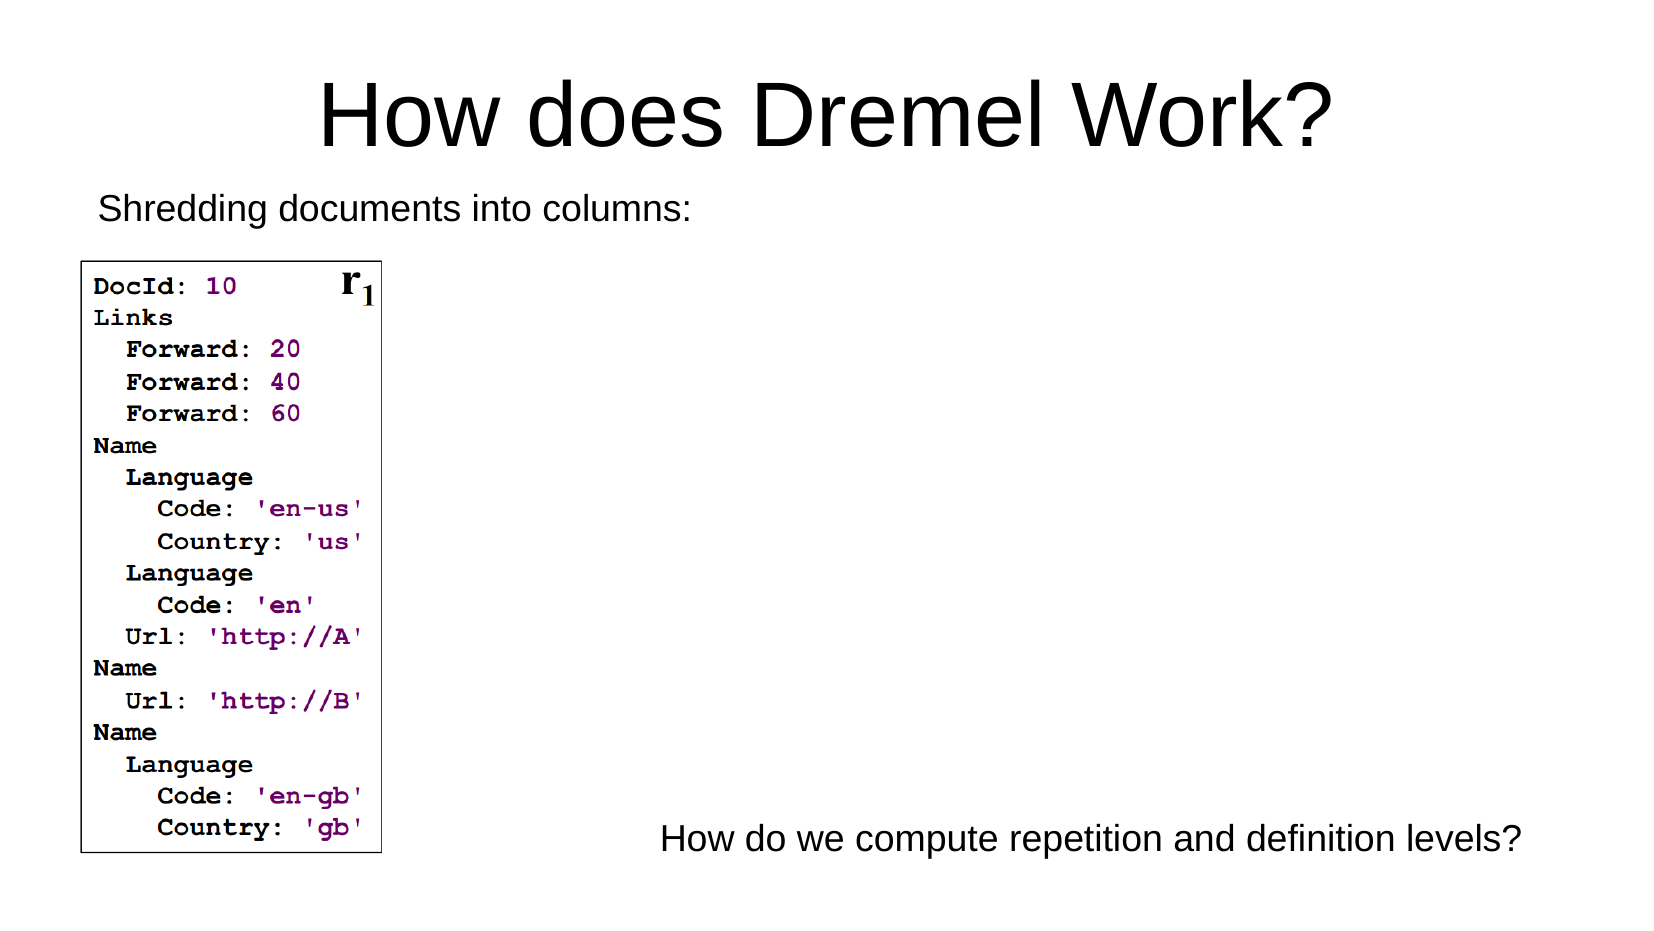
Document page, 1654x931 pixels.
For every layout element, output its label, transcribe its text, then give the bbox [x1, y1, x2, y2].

title How does Dremel Work? [82, 37, 1571, 193]
picture [65, 244, 406, 871]
text_box Shredding documents into columns: [82, 180, 708, 237]
text_box How do we compute repetition and definition levels? [645, 810, 1538, 867]
